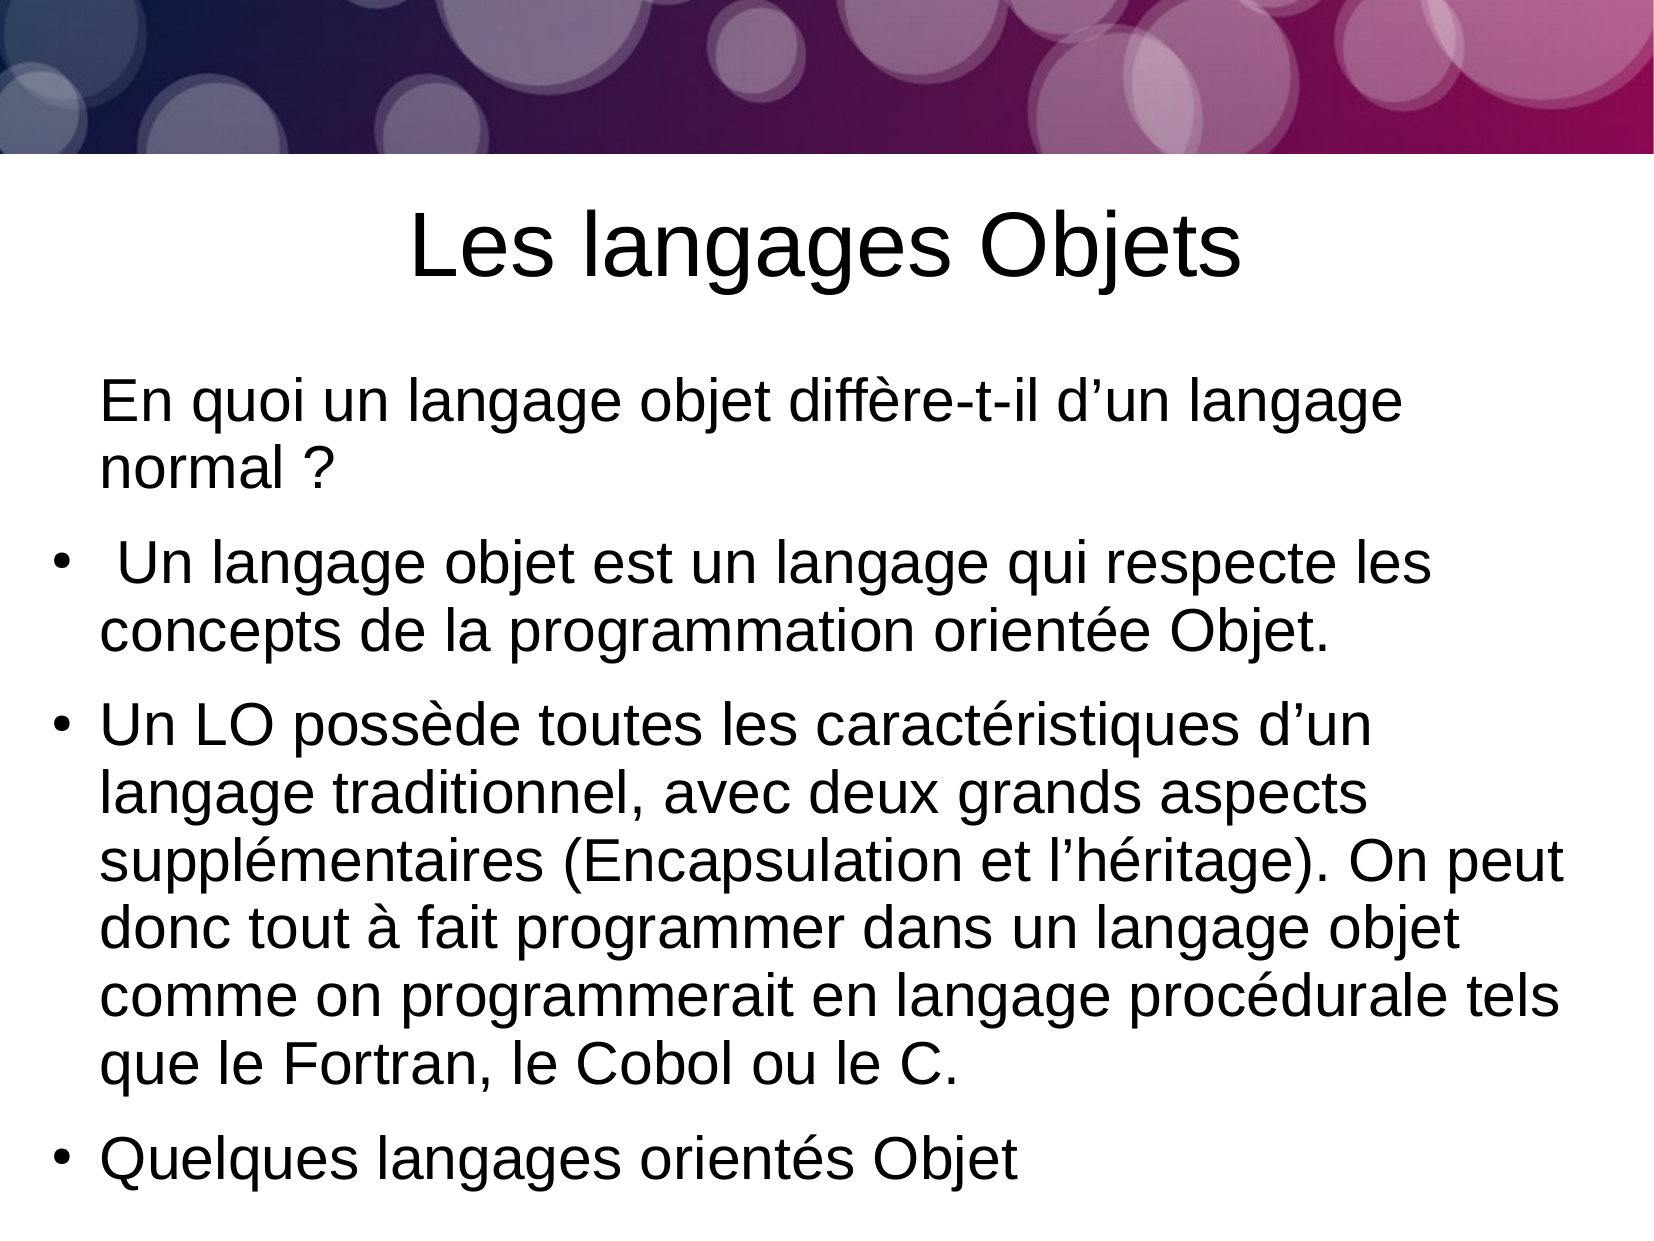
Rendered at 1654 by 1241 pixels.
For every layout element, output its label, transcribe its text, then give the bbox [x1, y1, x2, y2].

list En quoi un langage objet diffère-t-il d’un langage normal ? Un langage objet est un langage qui respecte les concepts de la programmation orientée Objet. Un LO possède toutes les caractéristiques d’un langage traditionnel, avec deux grands aspects supplémentaires (Encapsulation et l’héritage). On peut donc tout à fait programmer dans un langage objet comme on programmerait en langage procédurale tels que le Fortran, le Cobol ou le C. Quelques langages orientés Objet [35, 366, 1607, 1193]
picture [0, 0, 1654, 154]
title Les langages Objets [82, 159, 1571, 331]
